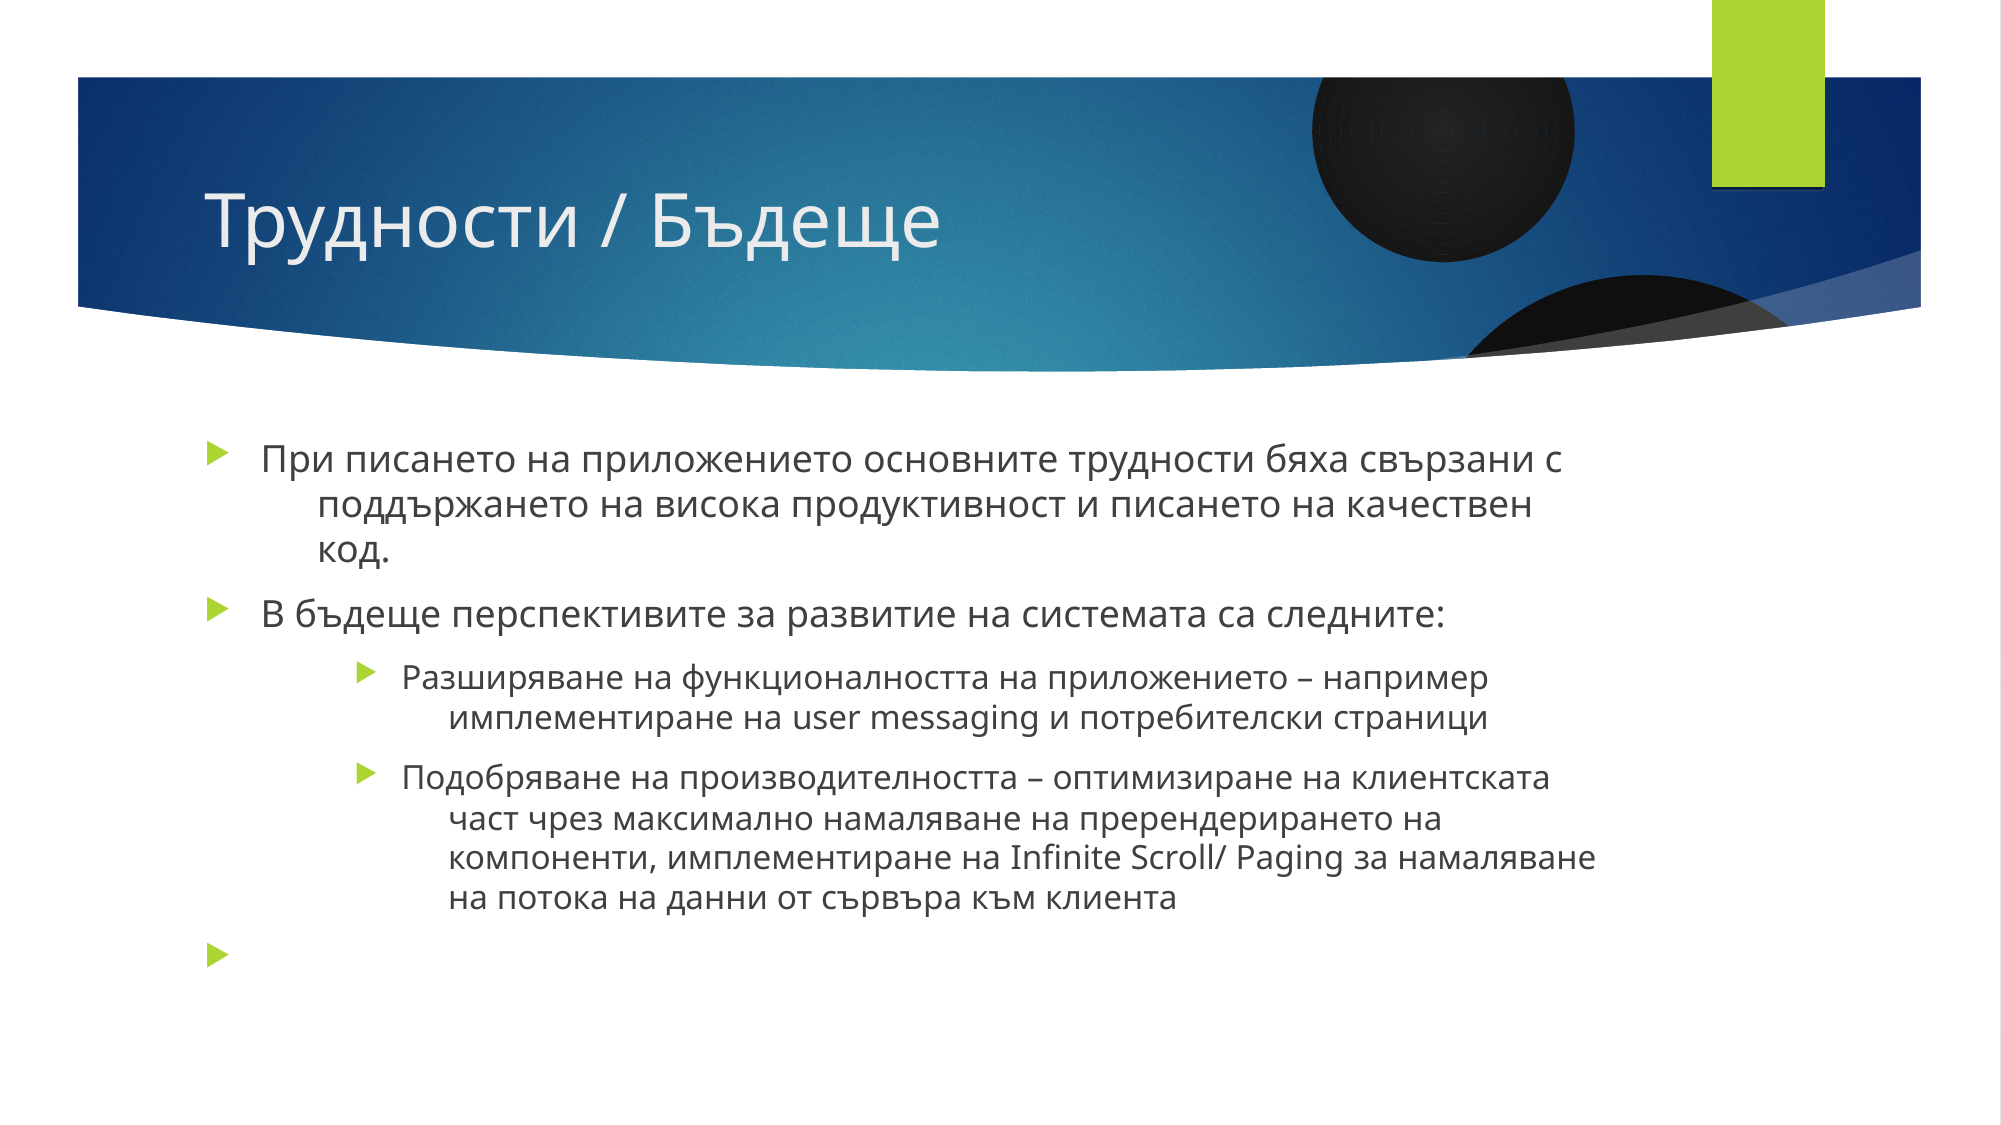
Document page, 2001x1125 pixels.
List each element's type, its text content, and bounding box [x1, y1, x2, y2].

title Трудности / Бъдеще [189, 159, 1627, 276]
list При писането на приложението основните трудности бяха свързани с поддържането на висока продуктивност и писането на качествен код. В бъдеще перспективите за развитие на системата са следните: Разширяване на функционалността на приложението – например имплементиране на user messaging и потребителски страници Подобряване на производителността – оптимизиране на клиентската част чрез максимално намаляване на пререндерирането на компоненти, имплементиране на Infinite Scroll/ Paging за намаляване на потока на данни от сървъра към клиента [189, 427, 1627, 988]
